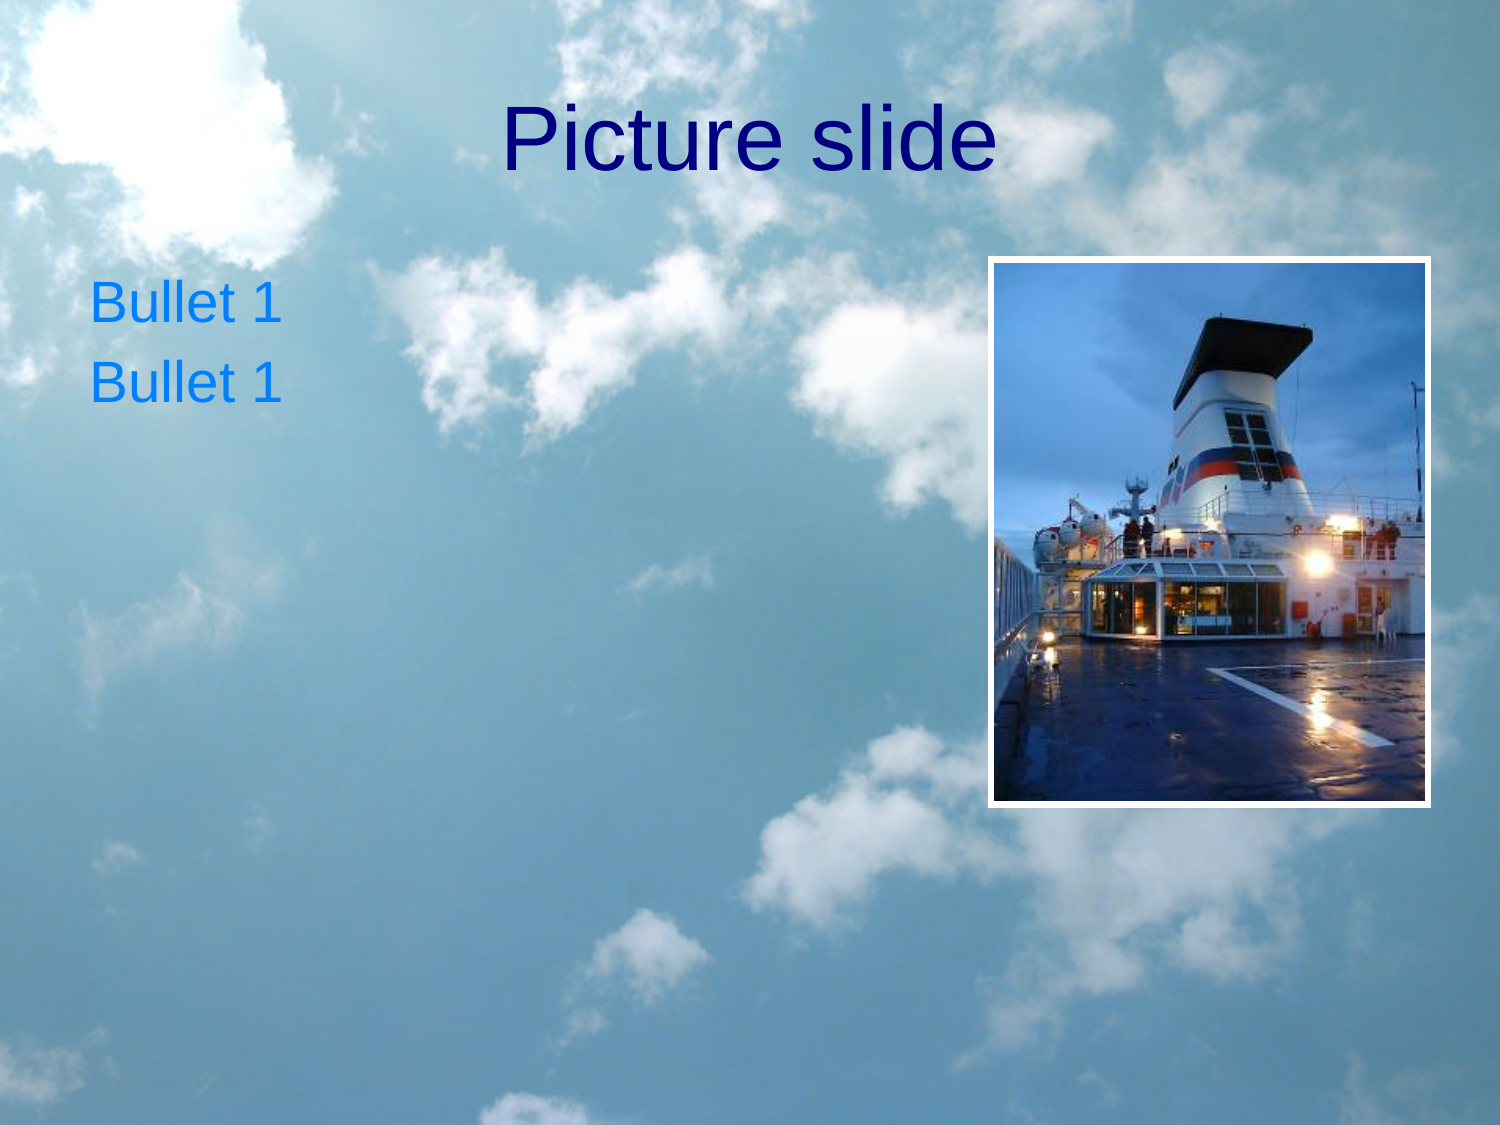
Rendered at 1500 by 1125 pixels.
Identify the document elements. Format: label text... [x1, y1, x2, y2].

list Bullet 1 Bullet 1 [74, 262, 737, 870]
picture [0, 0, 1500, 1125]
title Picture slide [75, 45, 1426, 233]
